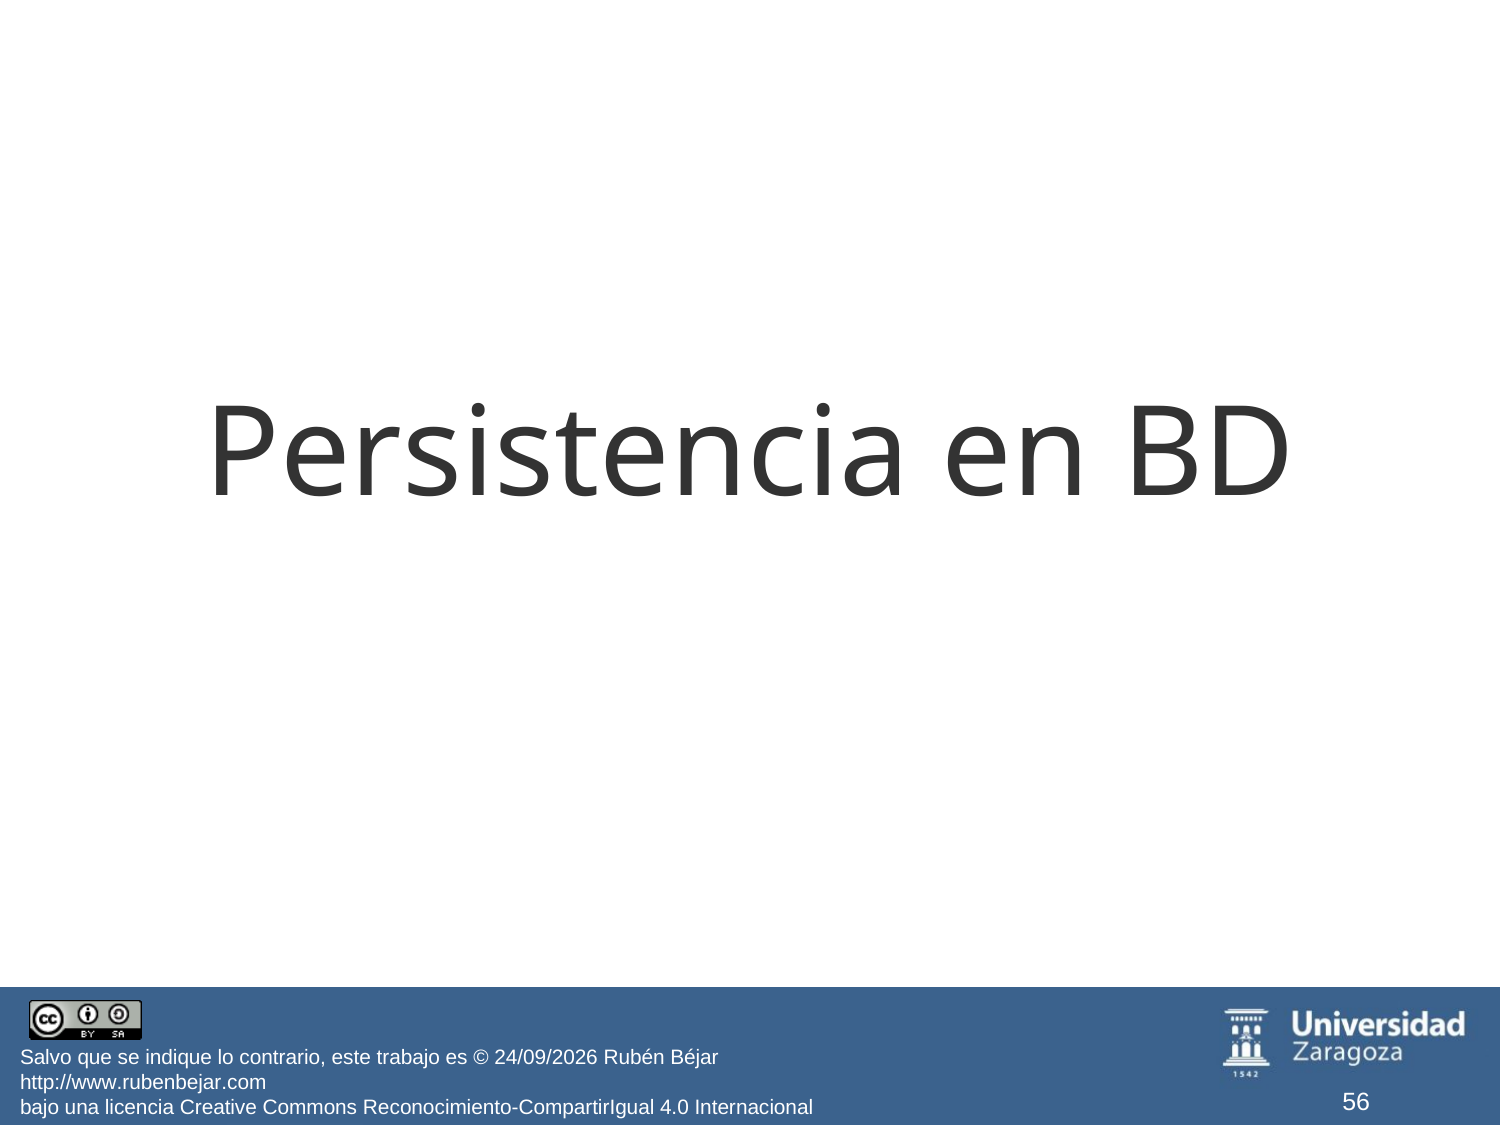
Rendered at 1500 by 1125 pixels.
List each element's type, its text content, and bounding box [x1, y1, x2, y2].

picture [0, 987, 1500, 1125]
text_box Persistencia en BD [169, 307, 1331, 585]
